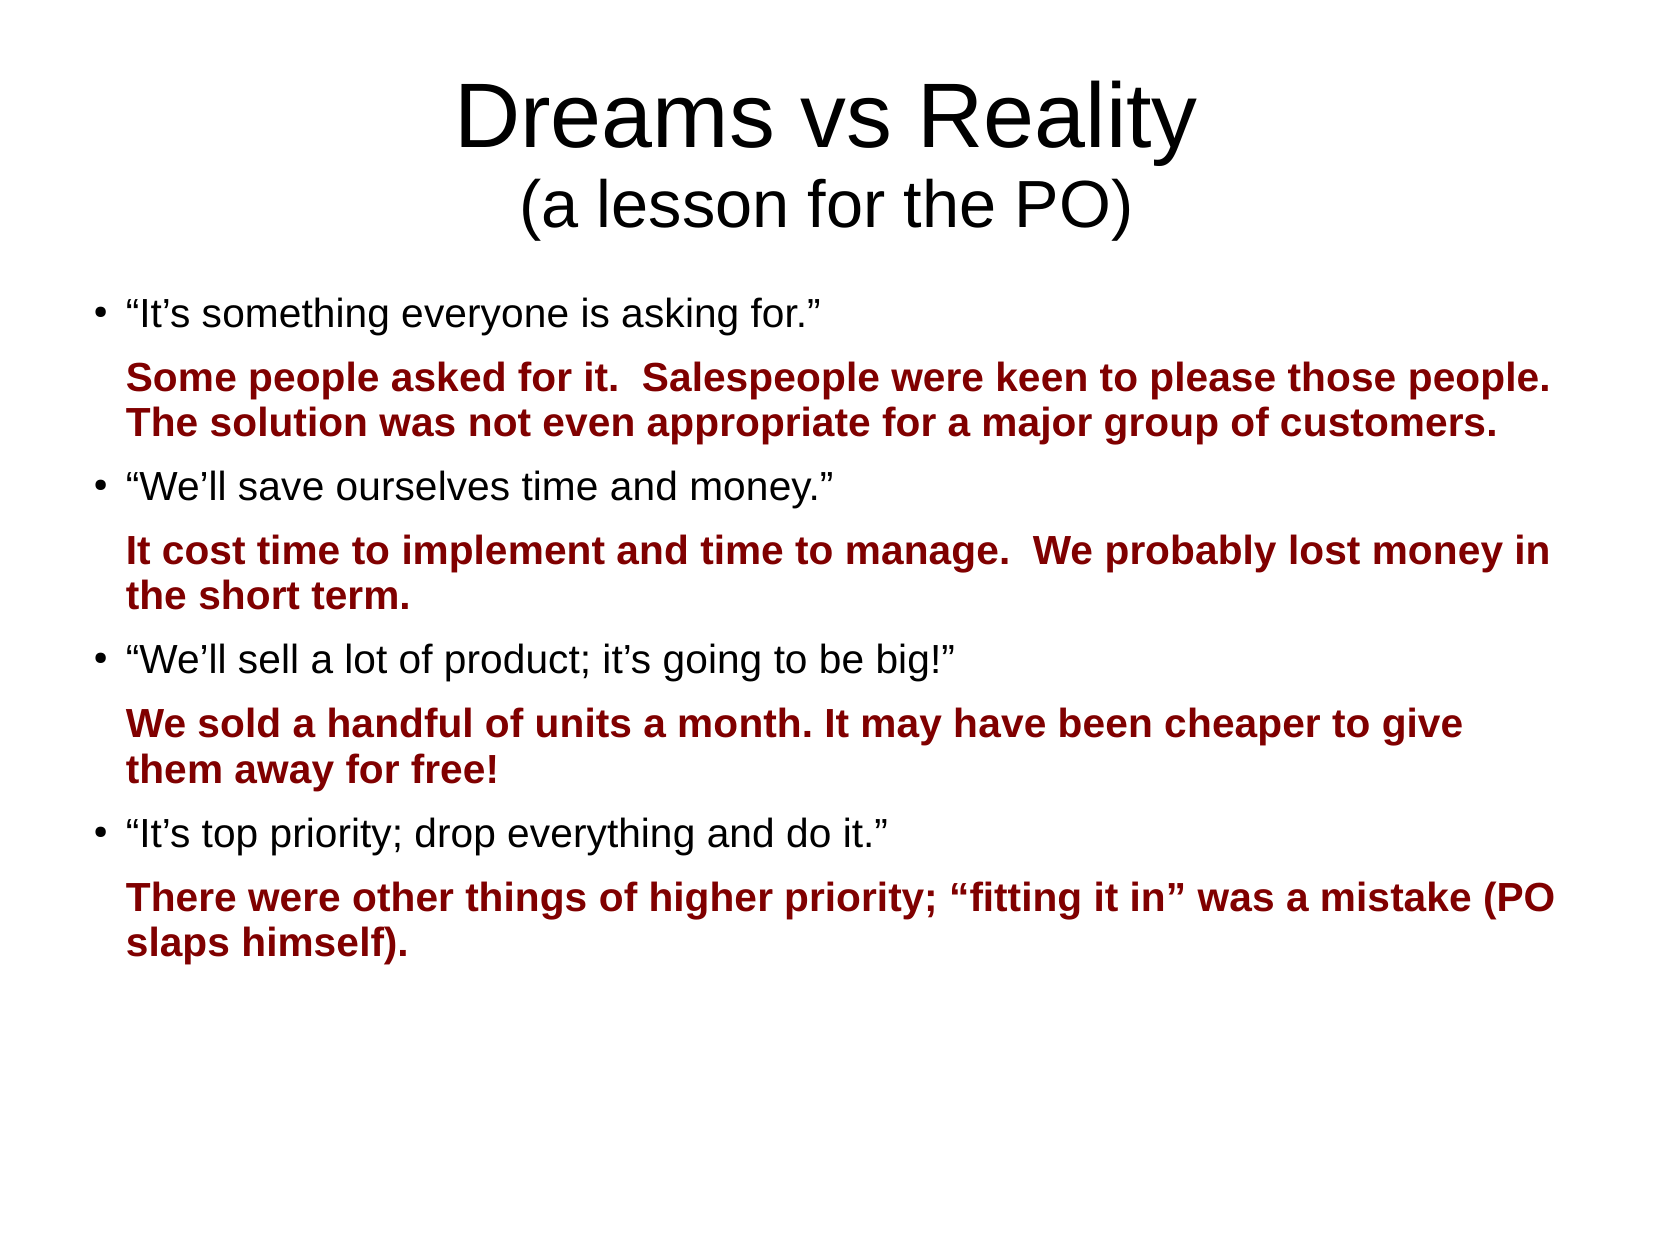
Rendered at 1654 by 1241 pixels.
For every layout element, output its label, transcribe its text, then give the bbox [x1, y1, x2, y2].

list “It’s something everyone is asking for.” Some people asked for it. Salespeople were keen to please those people. The solution was not even appropriate for a major group of customers. “We’ll save ourselves time and money.” It cost time to implement and time to manage. We probably lost money in the short term. “We’ll sell a lot of product; it’s going to be big!” We sold a handful of units a month. It may have been cheaper to give them away for free! “It’s top priority; drop everything and do it.” There were other things of higher priority; “fitting it in” was a mistake (PO slaps himself). [82, 290, 1571, 1010]
title Dreams vs Reality (a lesson for the PO) [82, 49, 1571, 257]
